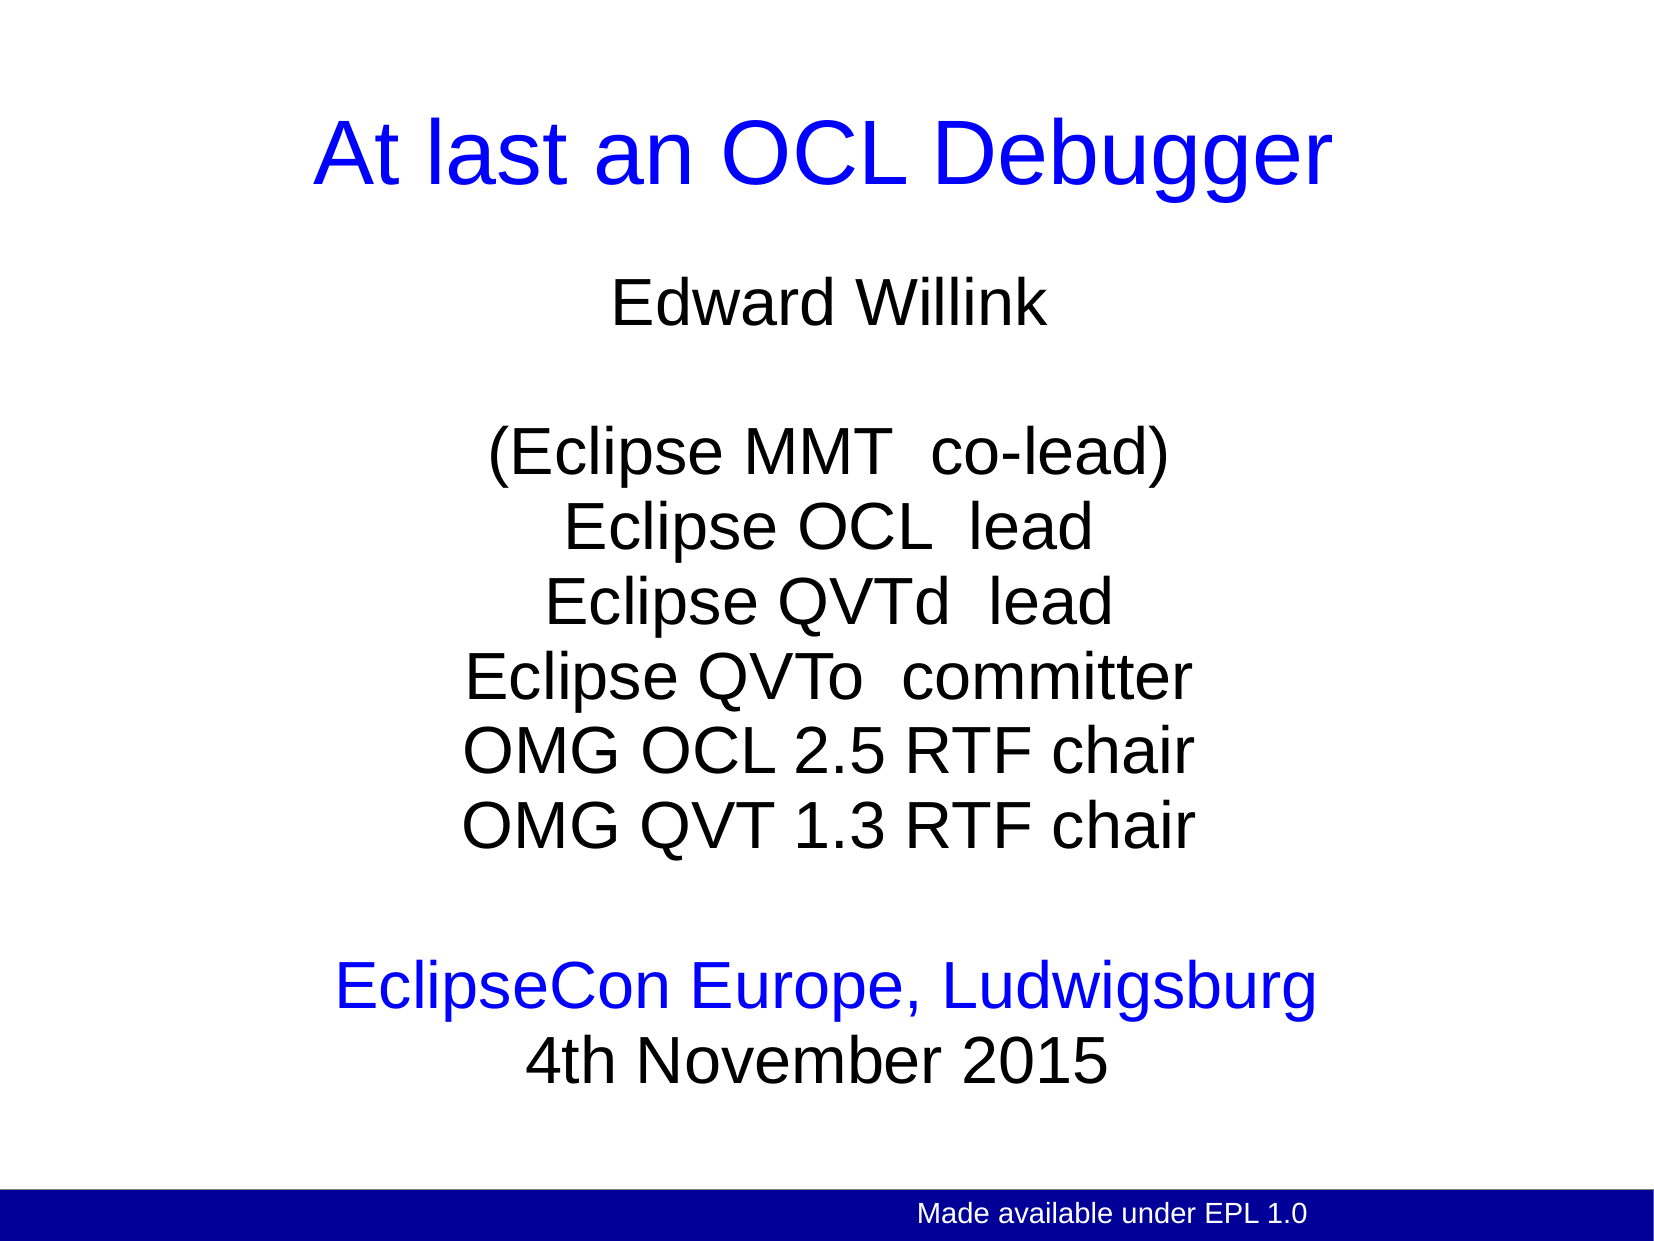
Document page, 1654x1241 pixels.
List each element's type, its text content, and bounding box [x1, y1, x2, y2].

title At last an OCL Debugger [13, 56, 1636, 250]
text_box Edward Willink (Eclipse MMT co-lead) Eclipse OCL lead Eclipse QVTd lead Eclipse QVTo committer OMG OCL 2.5 RTF chair OMG QVT 1.3 RTF chair [74, 252, 1584, 875]
subtitle EclipseCon Europe, Ludwigsburg 4th November 2015 [82, 936, 1571, 1109]
